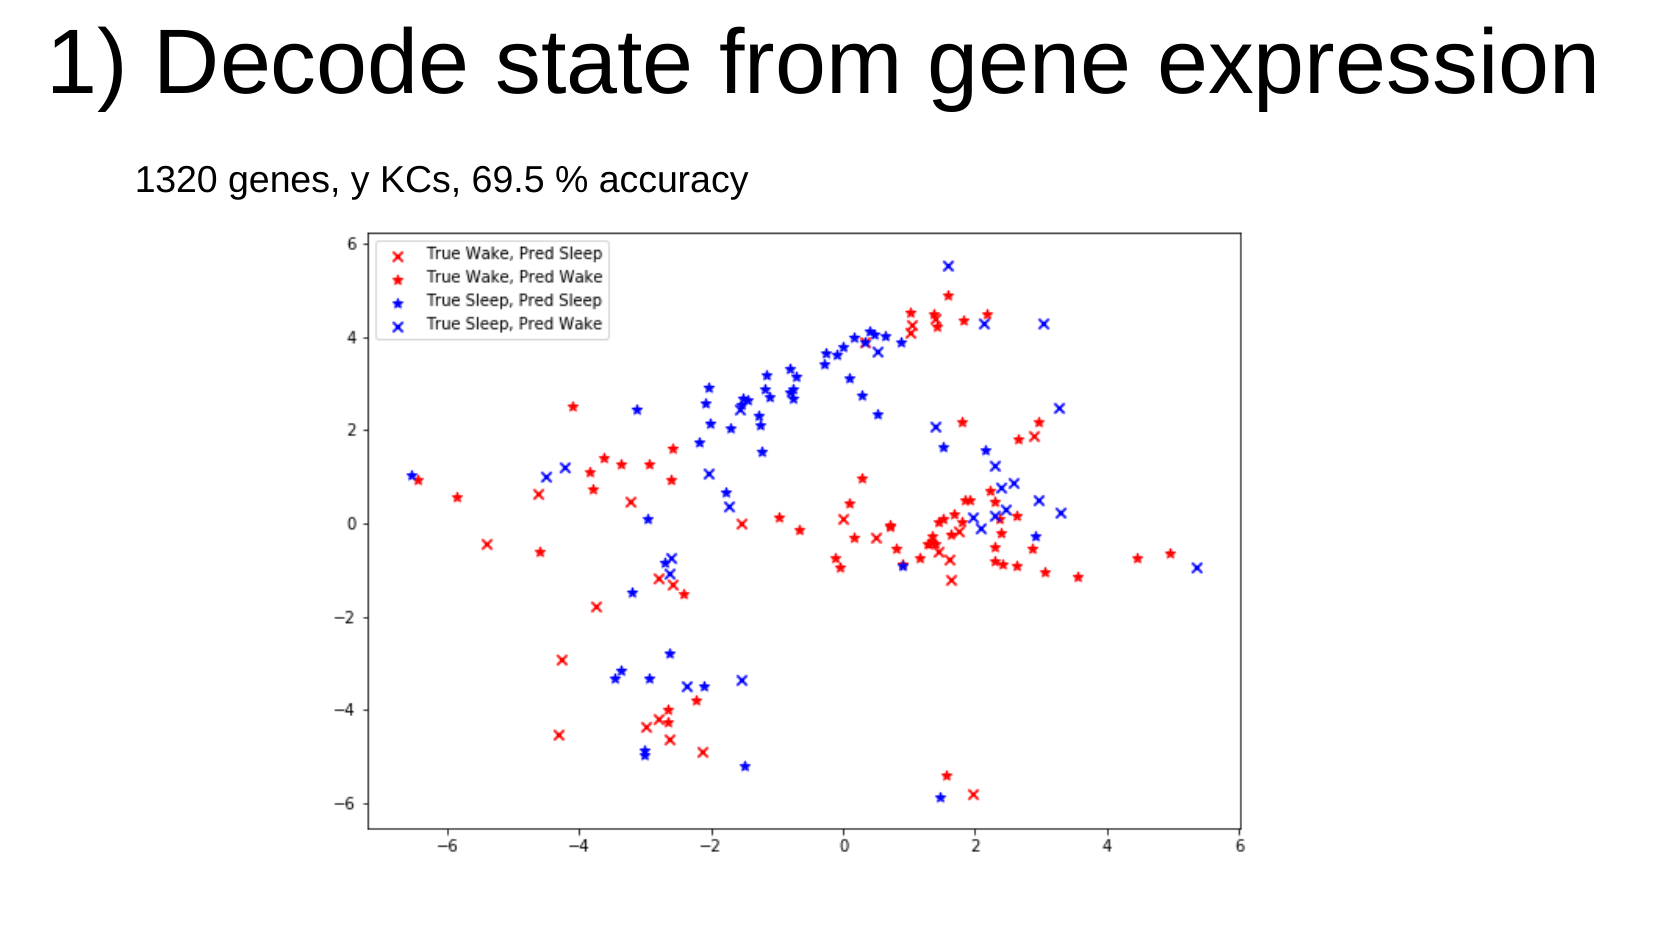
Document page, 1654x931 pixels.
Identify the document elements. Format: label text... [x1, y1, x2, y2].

picture [227, 165, 1353, 927]
title 1) Decode state from gene expression [1, 0, 1648, 165]
text_box 1320 genes, y KCs, 69.5 % accuracy [120, 165, 961, 334]
